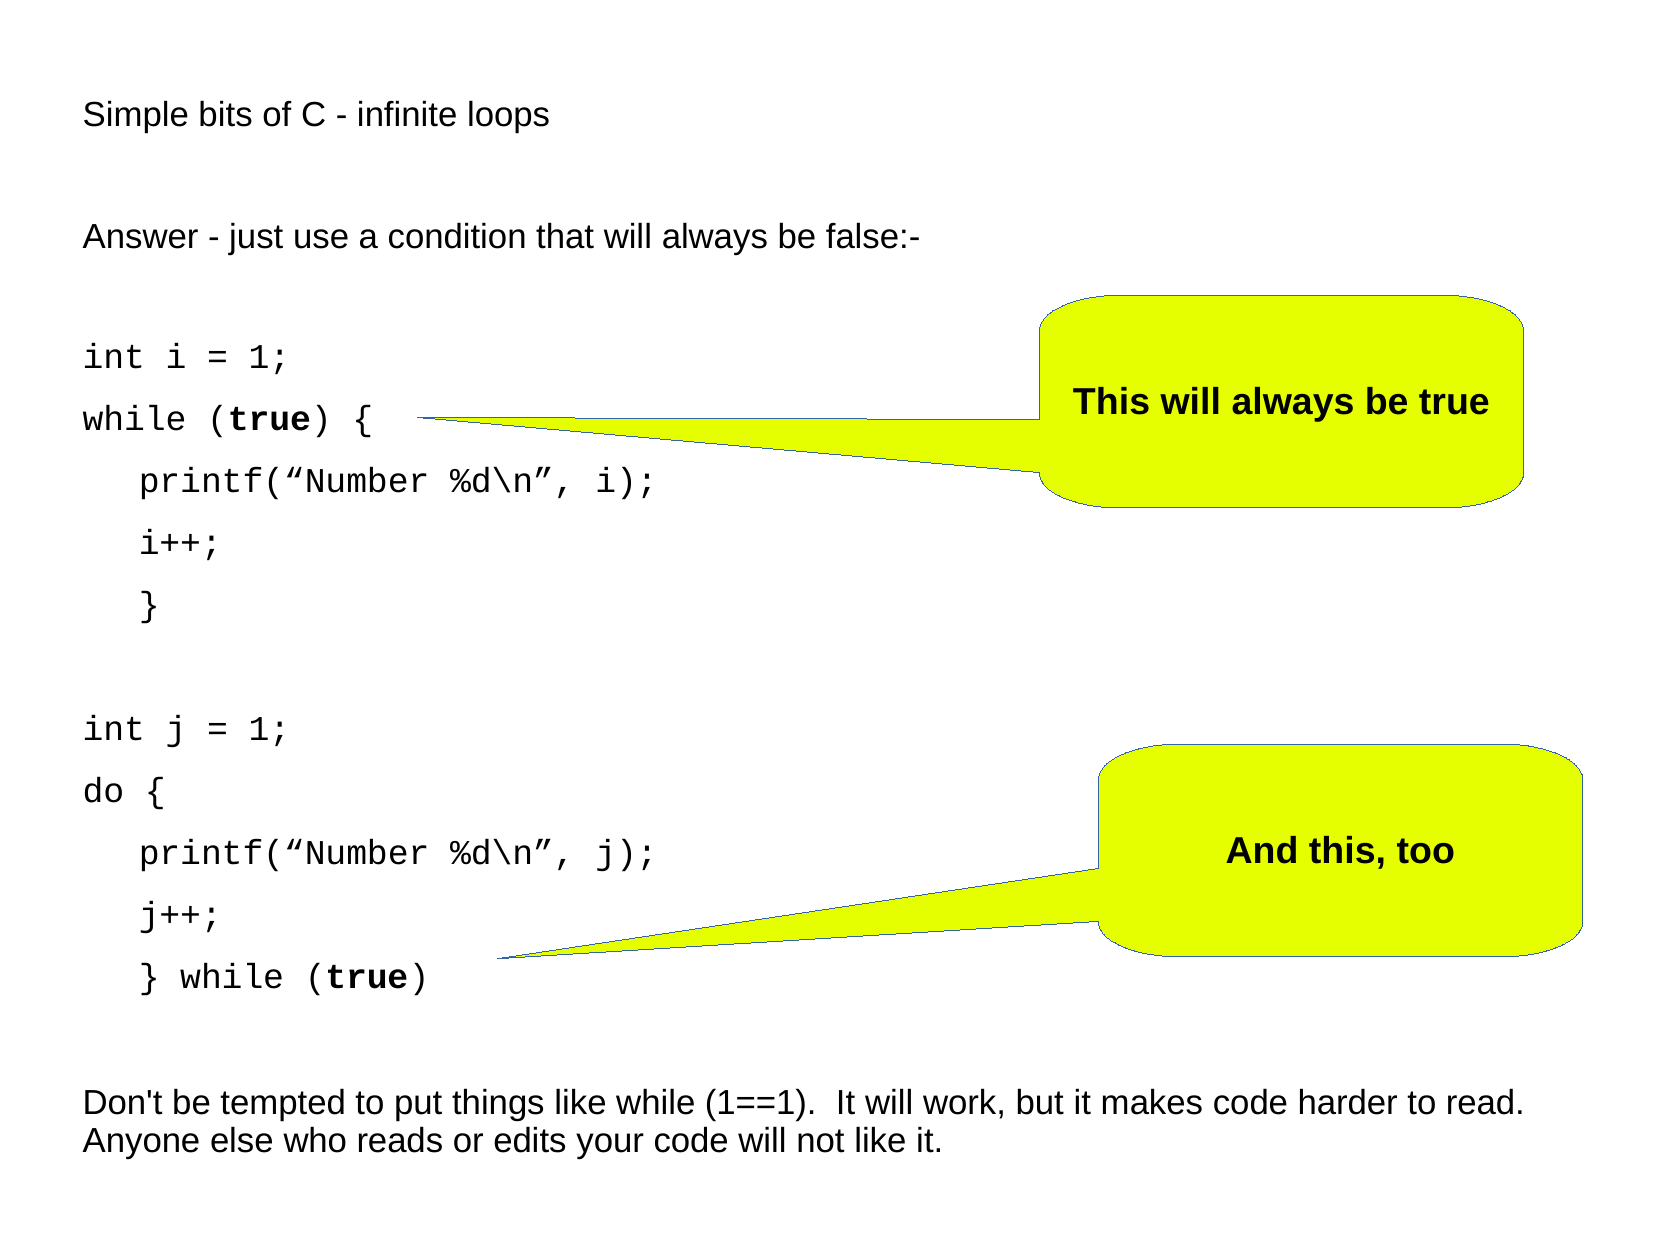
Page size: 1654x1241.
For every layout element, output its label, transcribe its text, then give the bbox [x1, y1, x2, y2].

text_box This will always be true [417, 295, 1524, 508]
list Simple bits of C - infinite loops Answer - just use a condition that will always be false:- int i = 1; while (true) { printf(“Number %d\n”, i); i++; } int j = 1; do { printf(“Number %d\n”, j); j++; } while (true) Don't be tempted to put things like while (1==1). It will work, but it makes code harder to read. Anyone else who reads or edits your code will not like it. [82, 94, 1571, 1170]
text_box And this, too [497, 744, 1583, 959]
